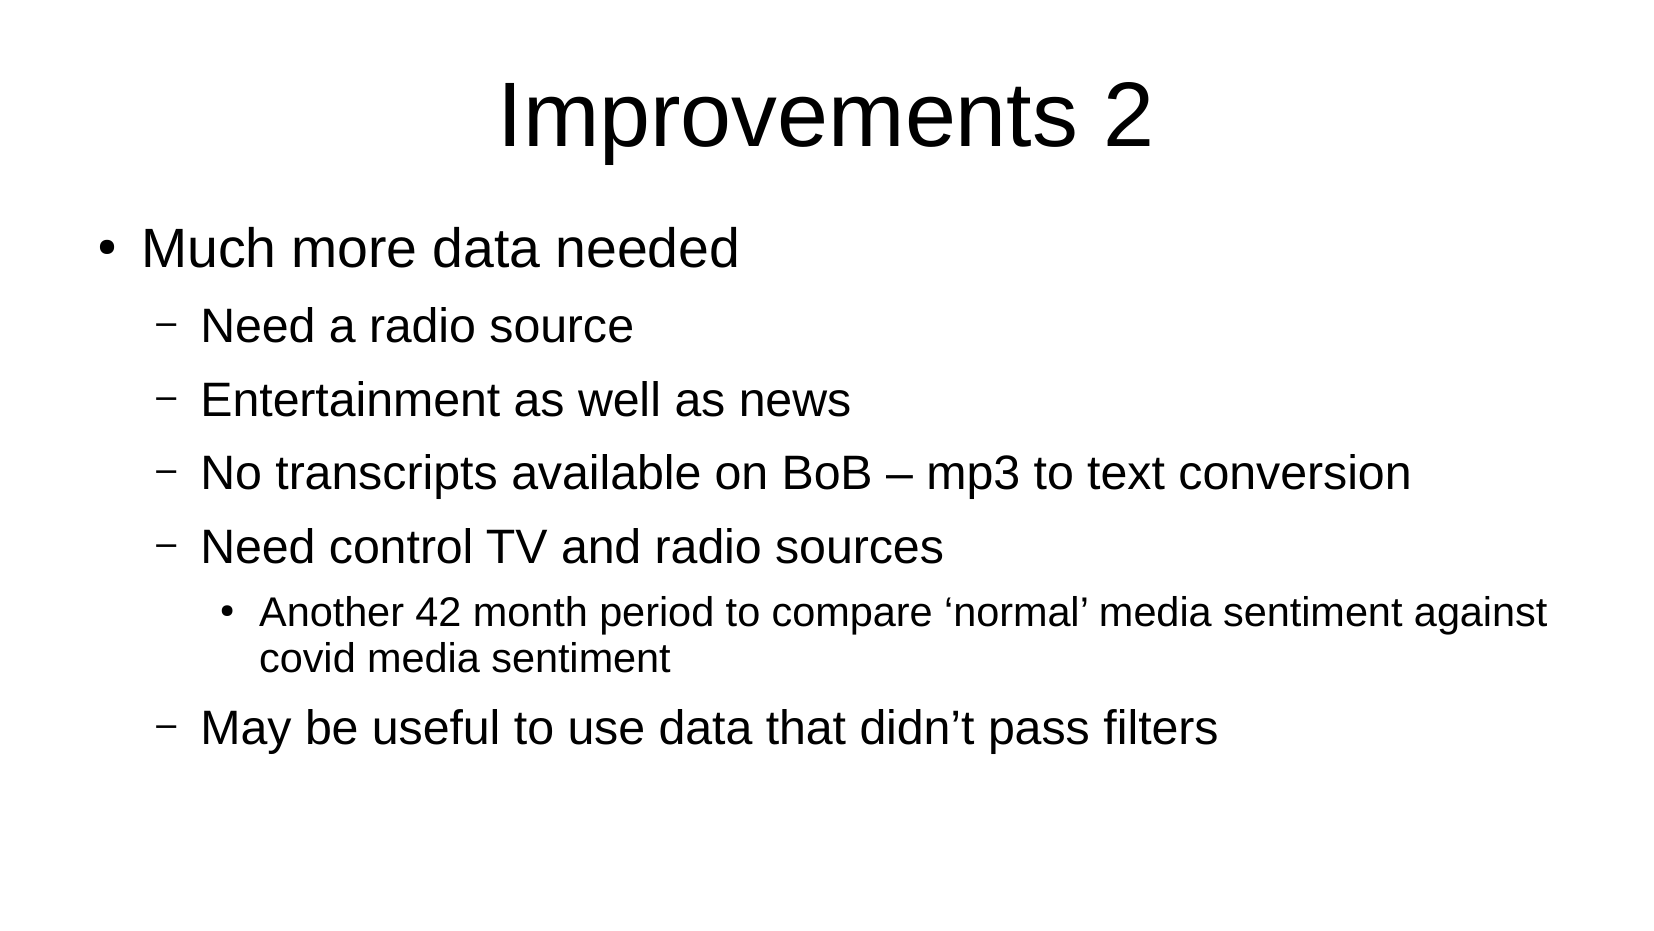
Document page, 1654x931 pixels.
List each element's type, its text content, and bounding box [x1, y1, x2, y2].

list Much more data needed Need a radio source Entertainment as well as news No transcripts available on BoB – mp3 to text conversion Need control TV and radio sources Another 42 month period to compare ‘normal’ media sentiment against covid media sentiment May be useful to use data that didn’t pass filters [82, 217, 1571, 758]
title Improvements 2 [82, 37, 1571, 193]
